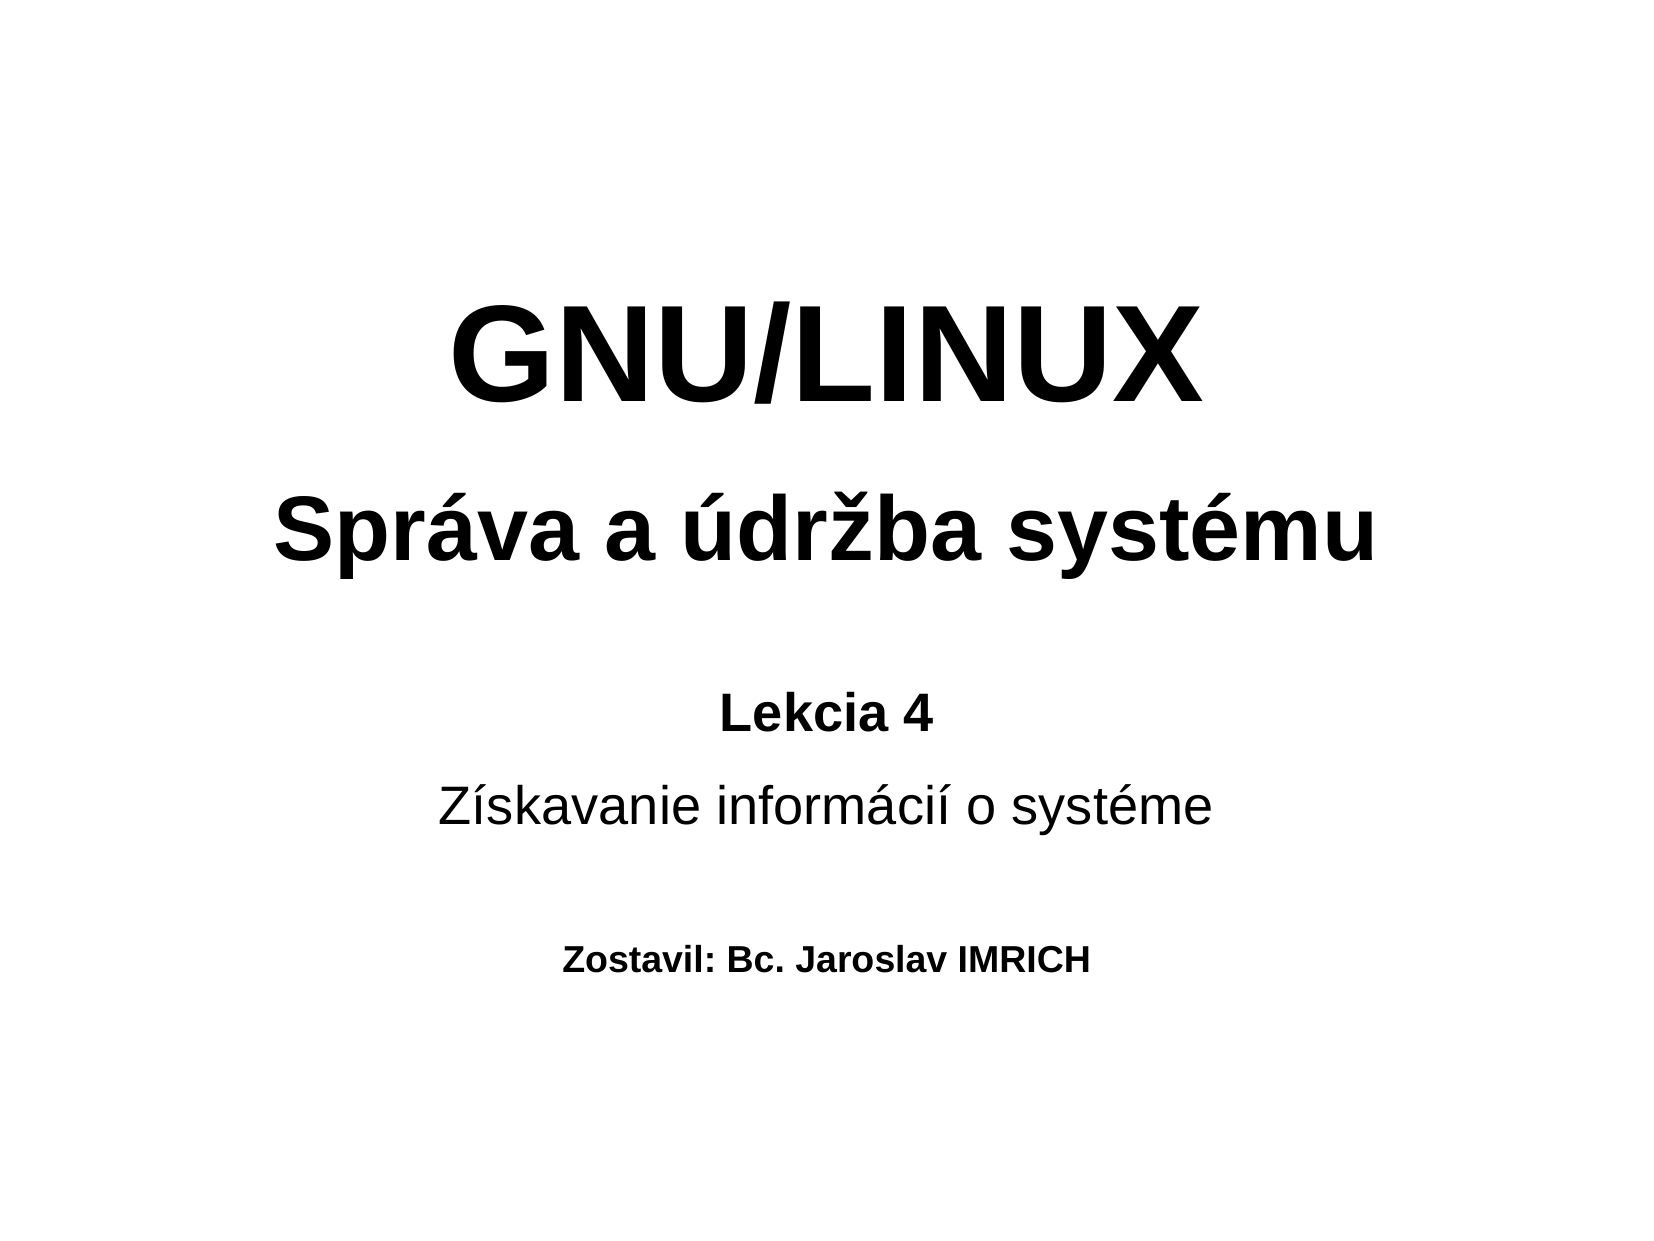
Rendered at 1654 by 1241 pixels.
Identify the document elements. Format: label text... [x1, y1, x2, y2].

title GNU/LINUX Správa a údržba systému Lekcia 4 Získavanie informácií o systéme Zostavil: Bc. Jaroslav IMRICH [82, 112, 1571, 1146]
